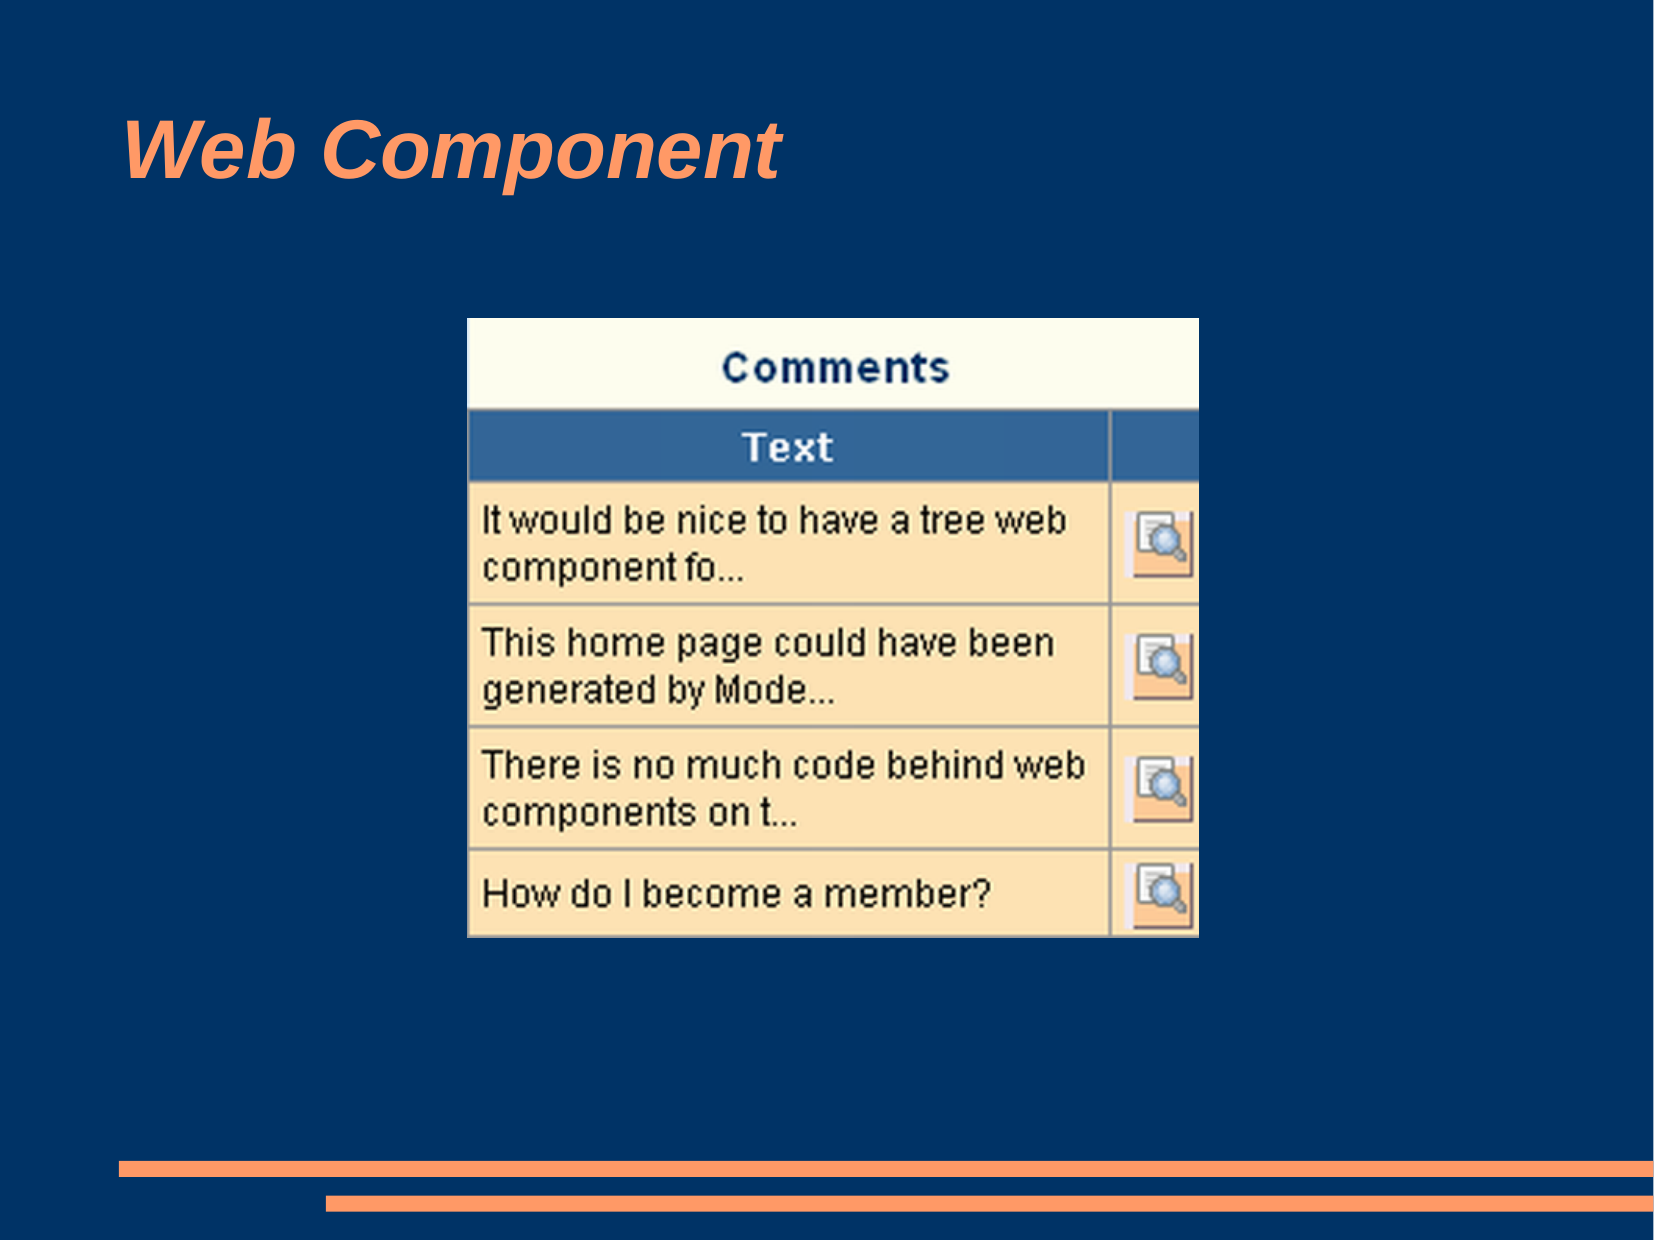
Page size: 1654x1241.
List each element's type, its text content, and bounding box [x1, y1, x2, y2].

picture [467, 318, 1199, 938]
title Web Component [121, 46, 1534, 254]
